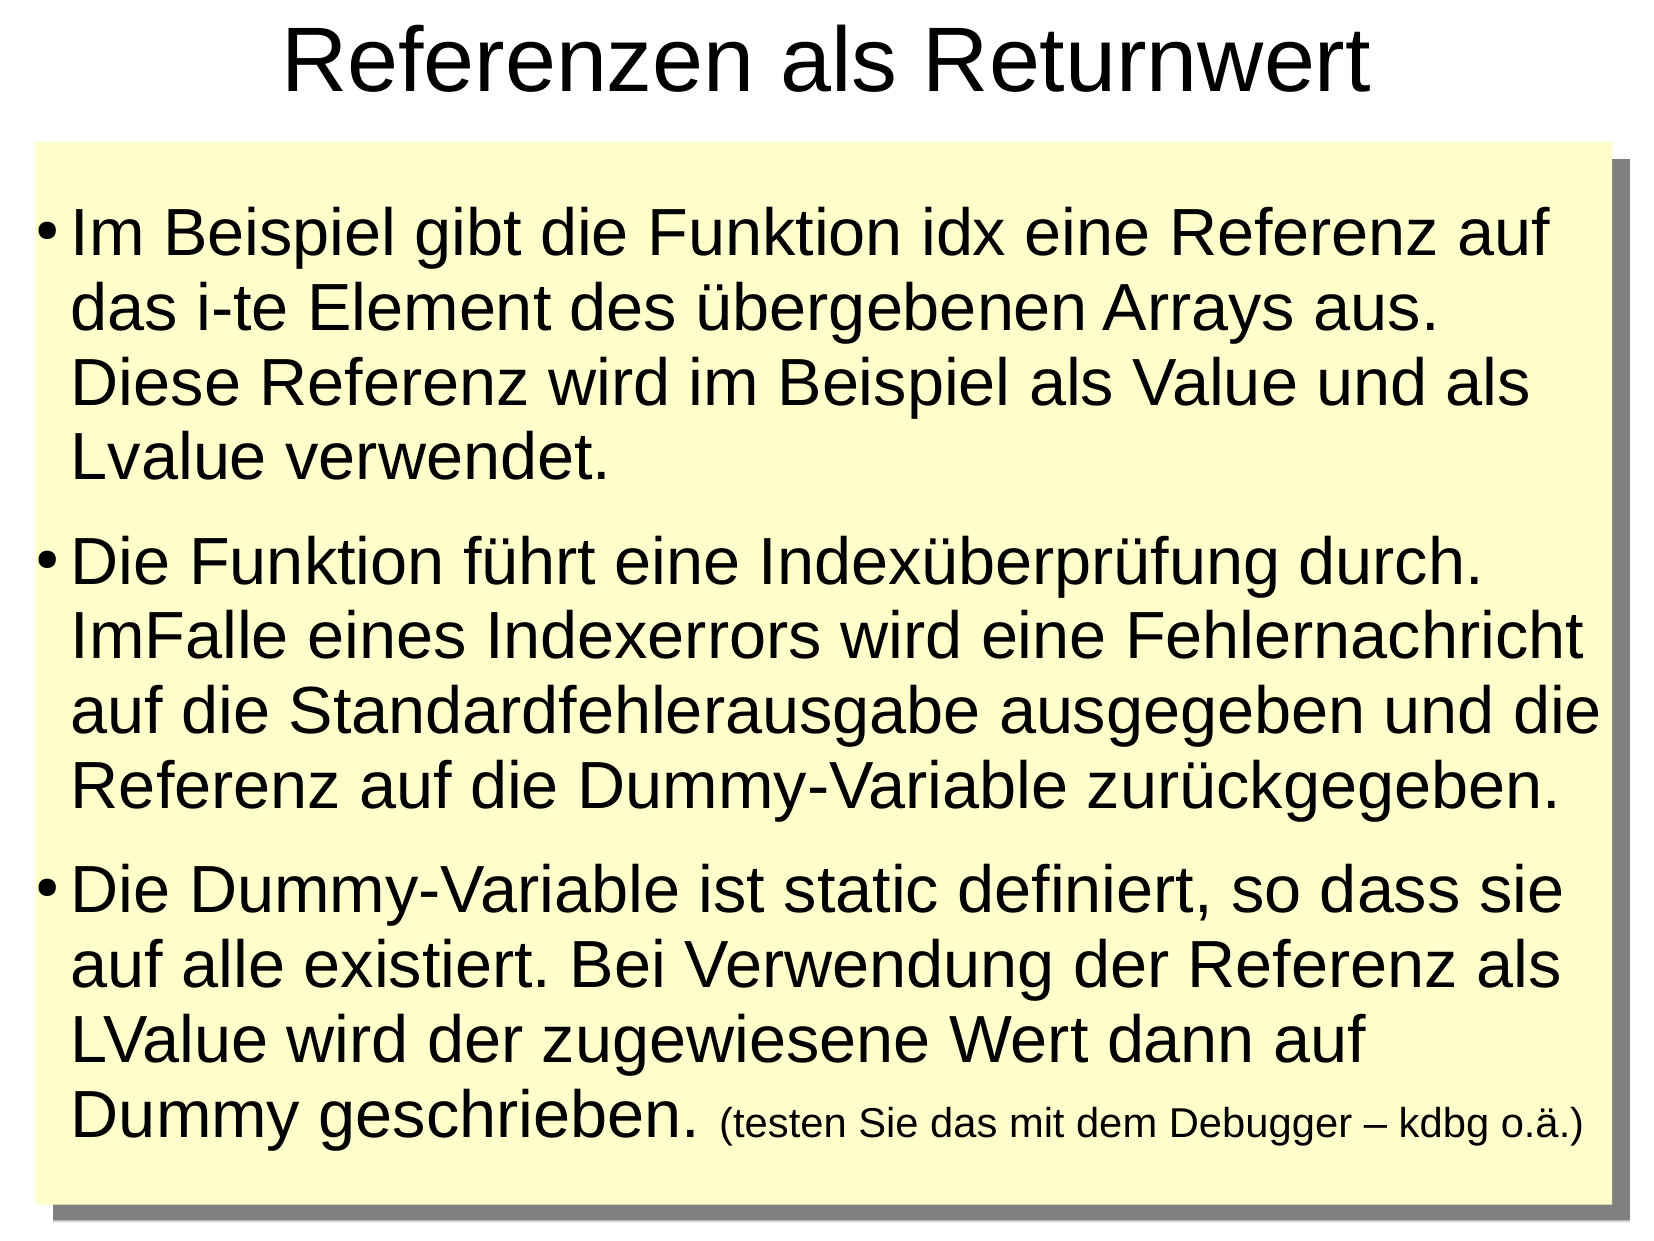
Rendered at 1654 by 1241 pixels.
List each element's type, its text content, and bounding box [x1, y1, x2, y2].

title Referenzen als Returnwert [82, 0, 1571, 141]
subtitle Im Beispiel gibt die Funktion idx eine Referenz auf das i-te Element des übergebenen Arrays aus. Diese Referenz wird im Beispiel als Value und als Lvalue verwendet. Die Funktion führt eine Indexüberprüfung durch. ImFalle eines Indexerrors wird eine Fehlernachricht auf die Standardfehlerausgabe ausgegeben und die Referenz auf die Dummy-Variable zurückgegeben. Die Dummy-Variable ist static definiert, so dass sie auf alle existiert. Bei Verwendung der Referenz als LValue wird der zugewiesene Wert dann auf Dummy geschrieben. (testen Sie das mit dem Debugger – kdbg o.ä.) [35, 141, 1613, 1205]
